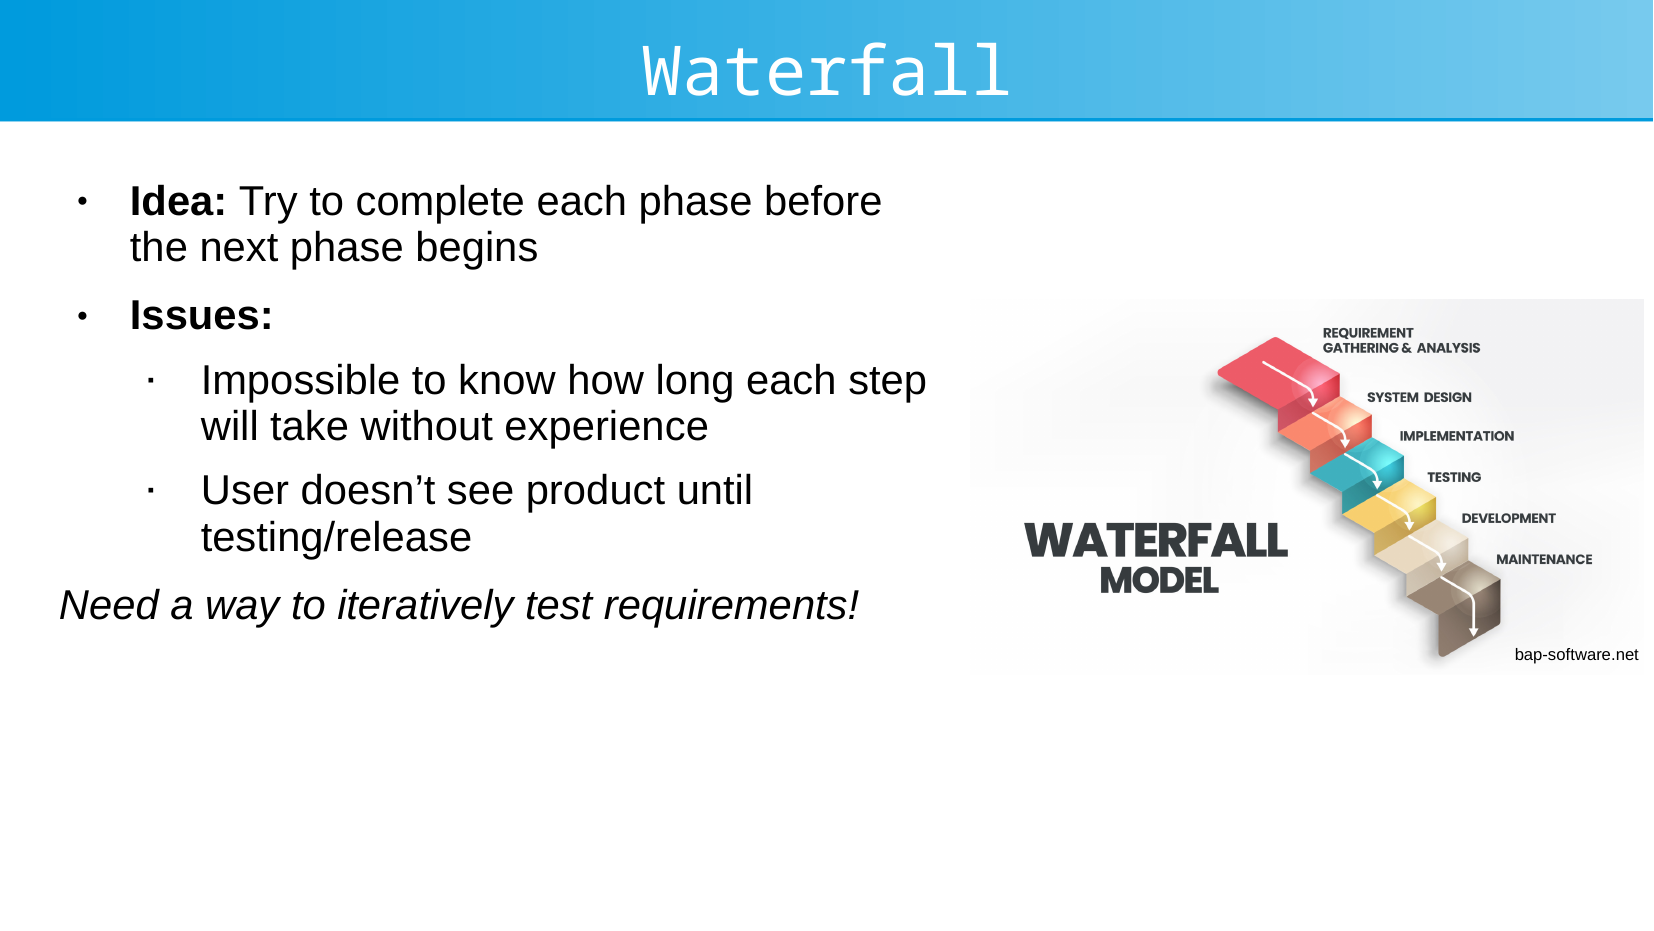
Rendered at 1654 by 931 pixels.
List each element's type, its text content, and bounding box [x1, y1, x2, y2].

text_box bap-software.net [1500, 637, 1654, 676]
list Idea: Try to complete each phase before the next phase begins Issues: Impossible to know how long each step will take without experience User doesn’t see product until testing/release Need a way to iteratively test requirements! [59, 177, 938, 768]
title Waterfall [59, 28, 1595, 109]
picture [970, 299, 1644, 676]
